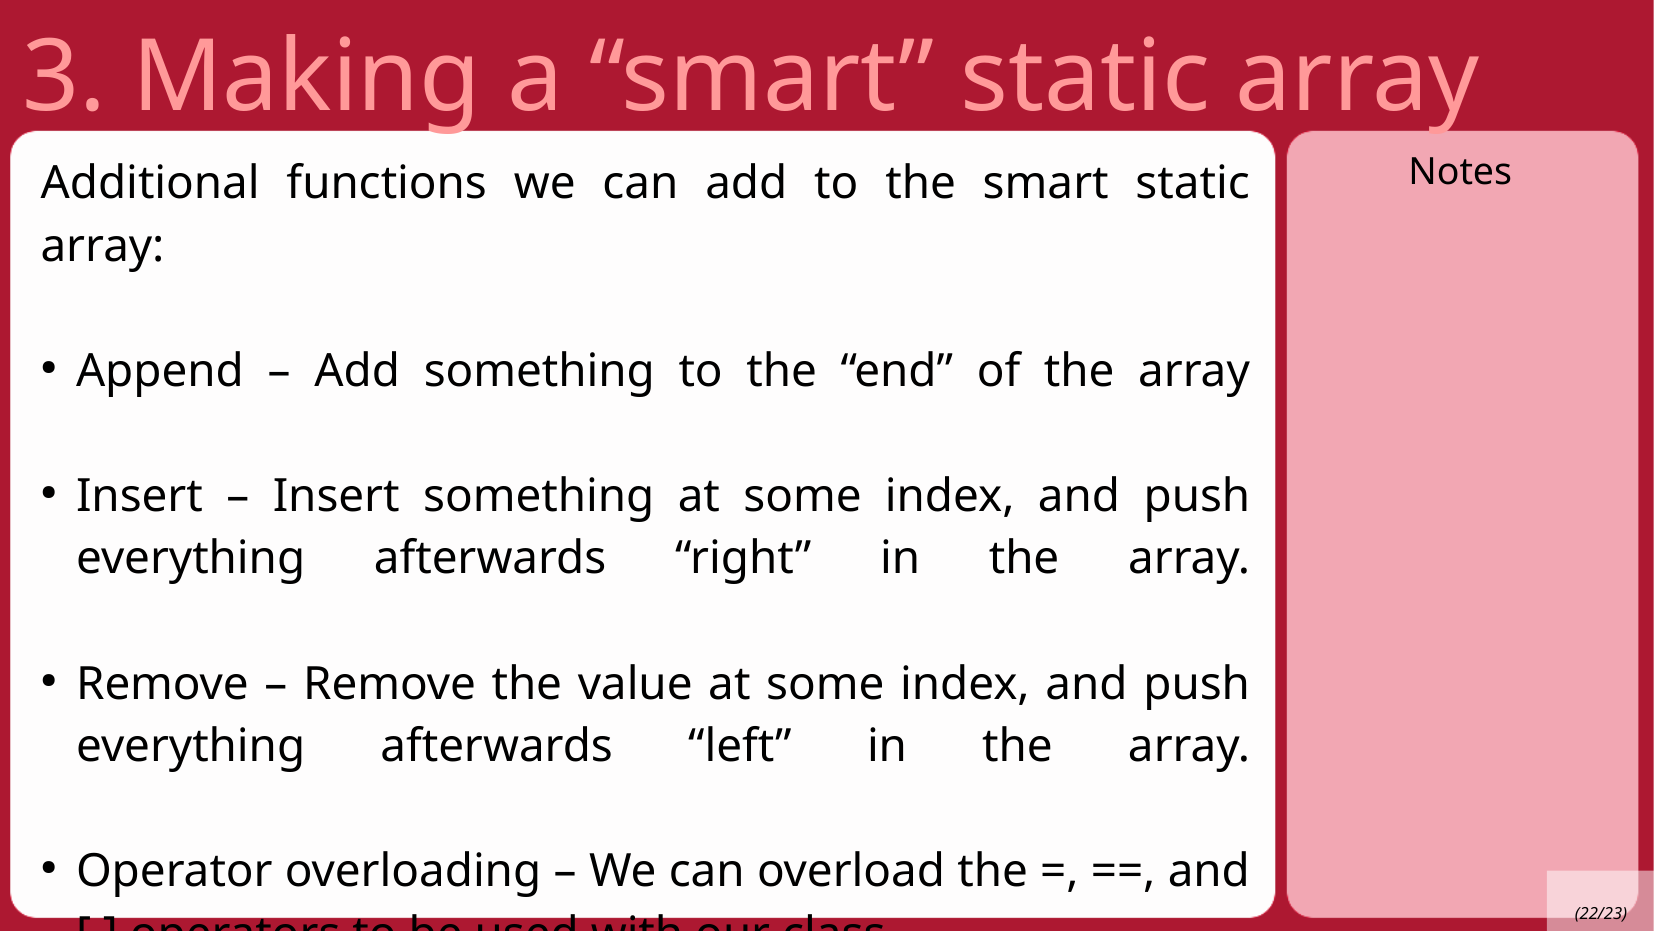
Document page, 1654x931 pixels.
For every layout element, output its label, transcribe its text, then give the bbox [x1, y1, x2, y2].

picture [376, 927, 388, 931]
picture [663, 927, 674, 931]
picture [279, 927, 291, 931]
text_box Notes [1290, 141, 1631, 199]
title 3. Making a “smart” static array [22, 7, 1511, 136]
picture [532, 927, 543, 931]
picture [0, 0, 1654, 931]
picture [703, 927, 715, 931]
picture [137, 927, 149, 931]
picture [558, 927, 569, 931]
picture [166, 927, 177, 931]
text_box (<number>/23) [1546, 877, 1654, 931]
picture [417, 927, 428, 931]
picture [193, 927, 204, 931]
picture [444, 927, 455, 931]
text_box Additional functions we can add to the smart static array: Append – Add something to the “end” of the array Insert – Insert something at some index, and push everything afterwards “right” in the array. Remove – Remove the value at some index, and push everything afterwards “left” in the array. Operator overloading – We can overload the =, ==, and [ ] operators to be used with our class. We will do this in a programming assignment. [40, 149, 1252, 908]
